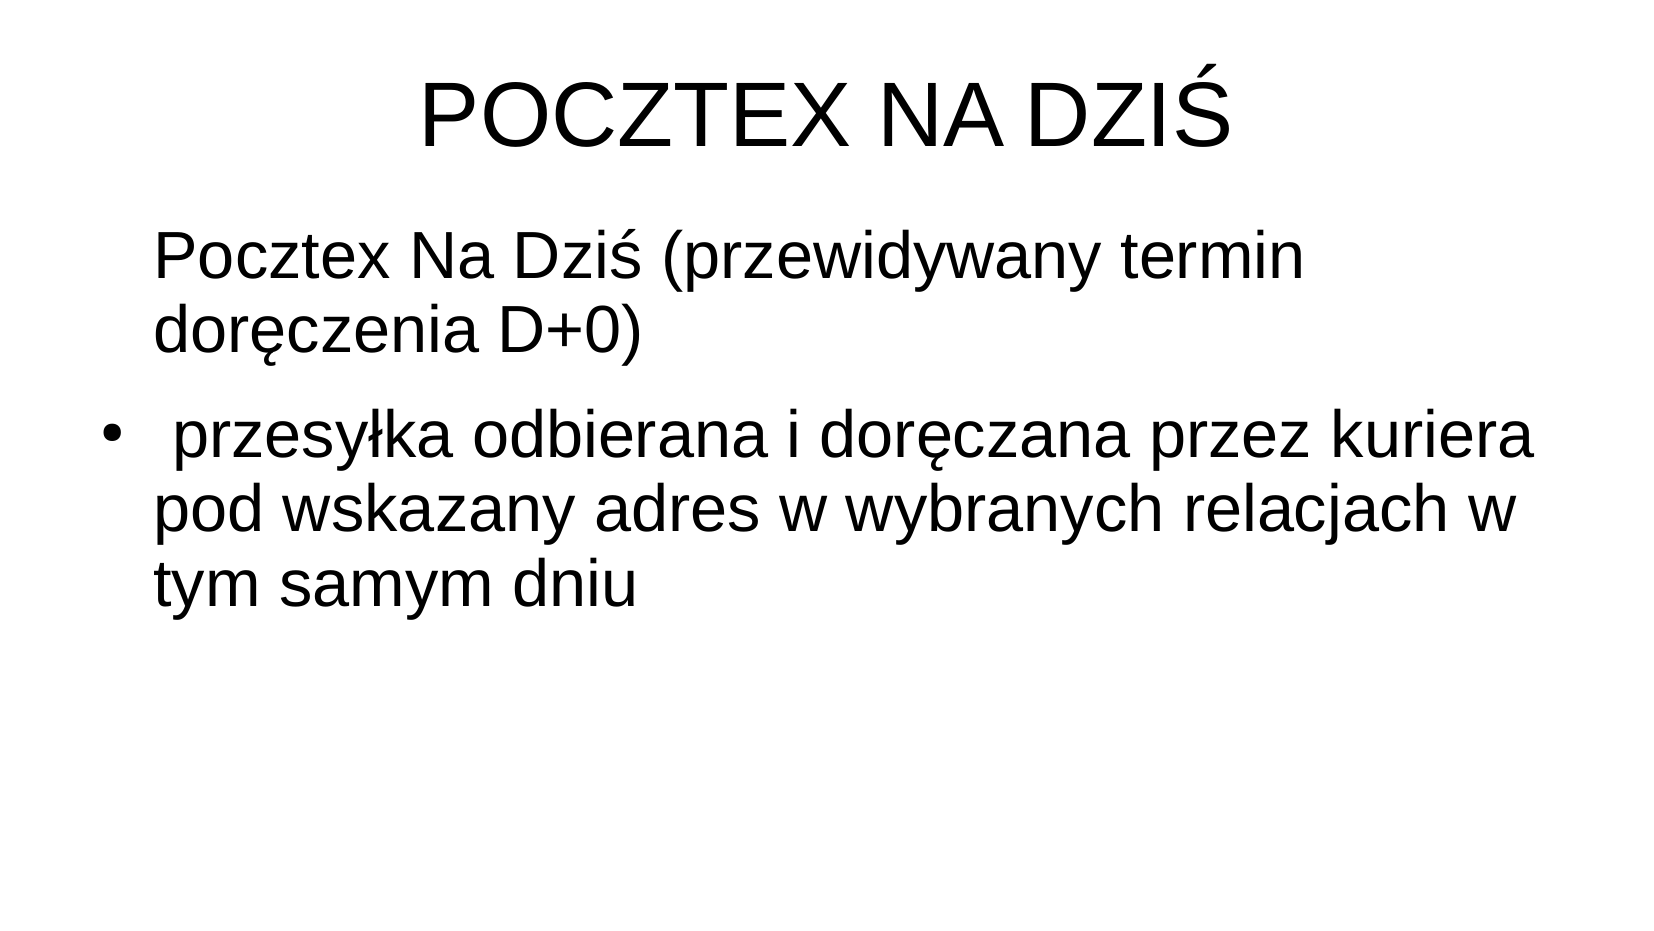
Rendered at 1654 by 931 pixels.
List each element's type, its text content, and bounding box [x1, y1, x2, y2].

title POCZTEX NA DZIŚ [82, 37, 1571, 193]
list Pocztex Na Dziś (przewidywany termin doręczenia D+0) przesyłka odbierana i doręczana przez kuriera pod wskazany adres w wybranych relacjach w tym samym dniu [82, 217, 1571, 758]
